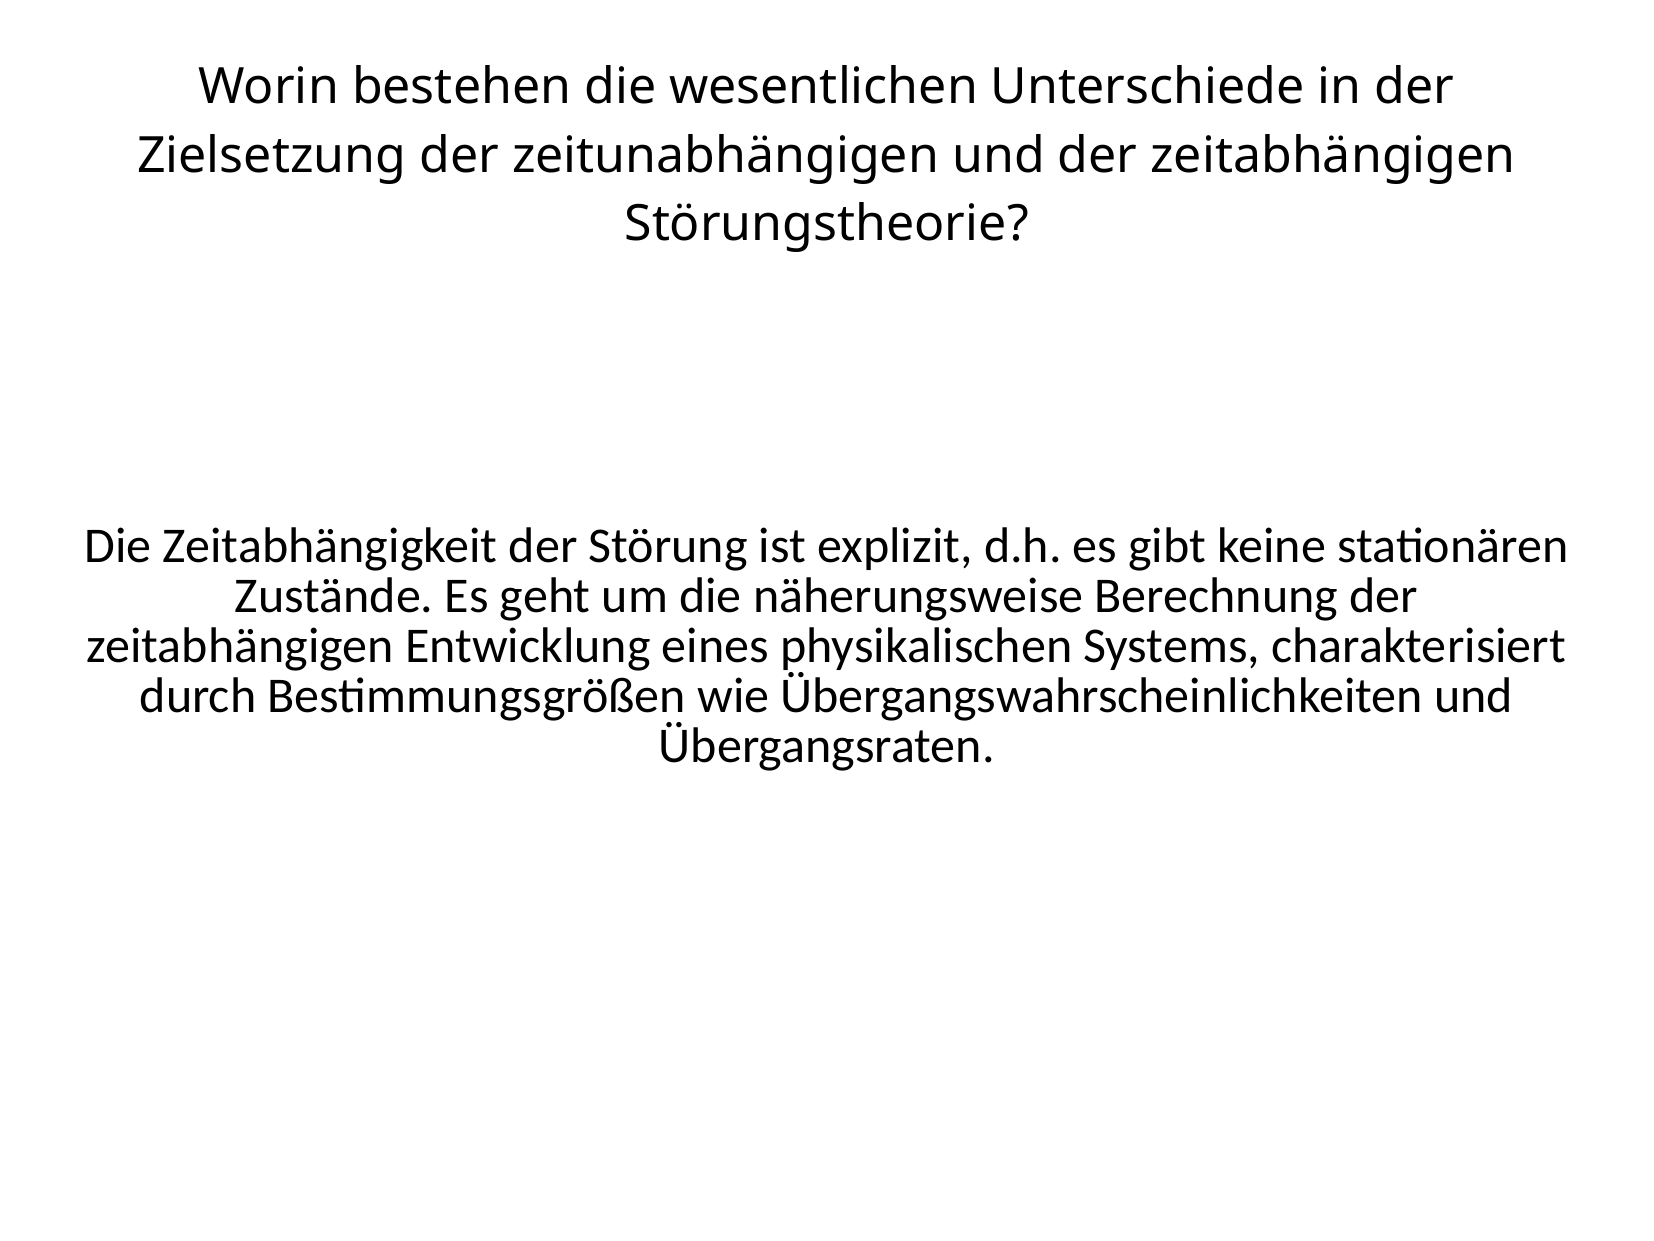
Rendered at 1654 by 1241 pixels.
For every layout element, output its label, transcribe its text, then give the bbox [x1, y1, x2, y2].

subtitle Die Zeitabhängigkeit der Störung ist explizit, d.h. es gibt keine stationären Zustände. Es geht um die näherungsweise Berechnung der zeitabhängigen Entwicklung eines physikalischen Systems, charakterisiert durch Bestimmungsgrößen wie Übergangswahrscheinlichkeiten und Übergangsraten. [82, 290, 1571, 1010]
title Worin bestehen die wesentlichen Unterschiede in der Zielsetzung der zeitunabhängigen und der zeitabhängigen Störungstheorie? [82, 49, 1571, 257]
